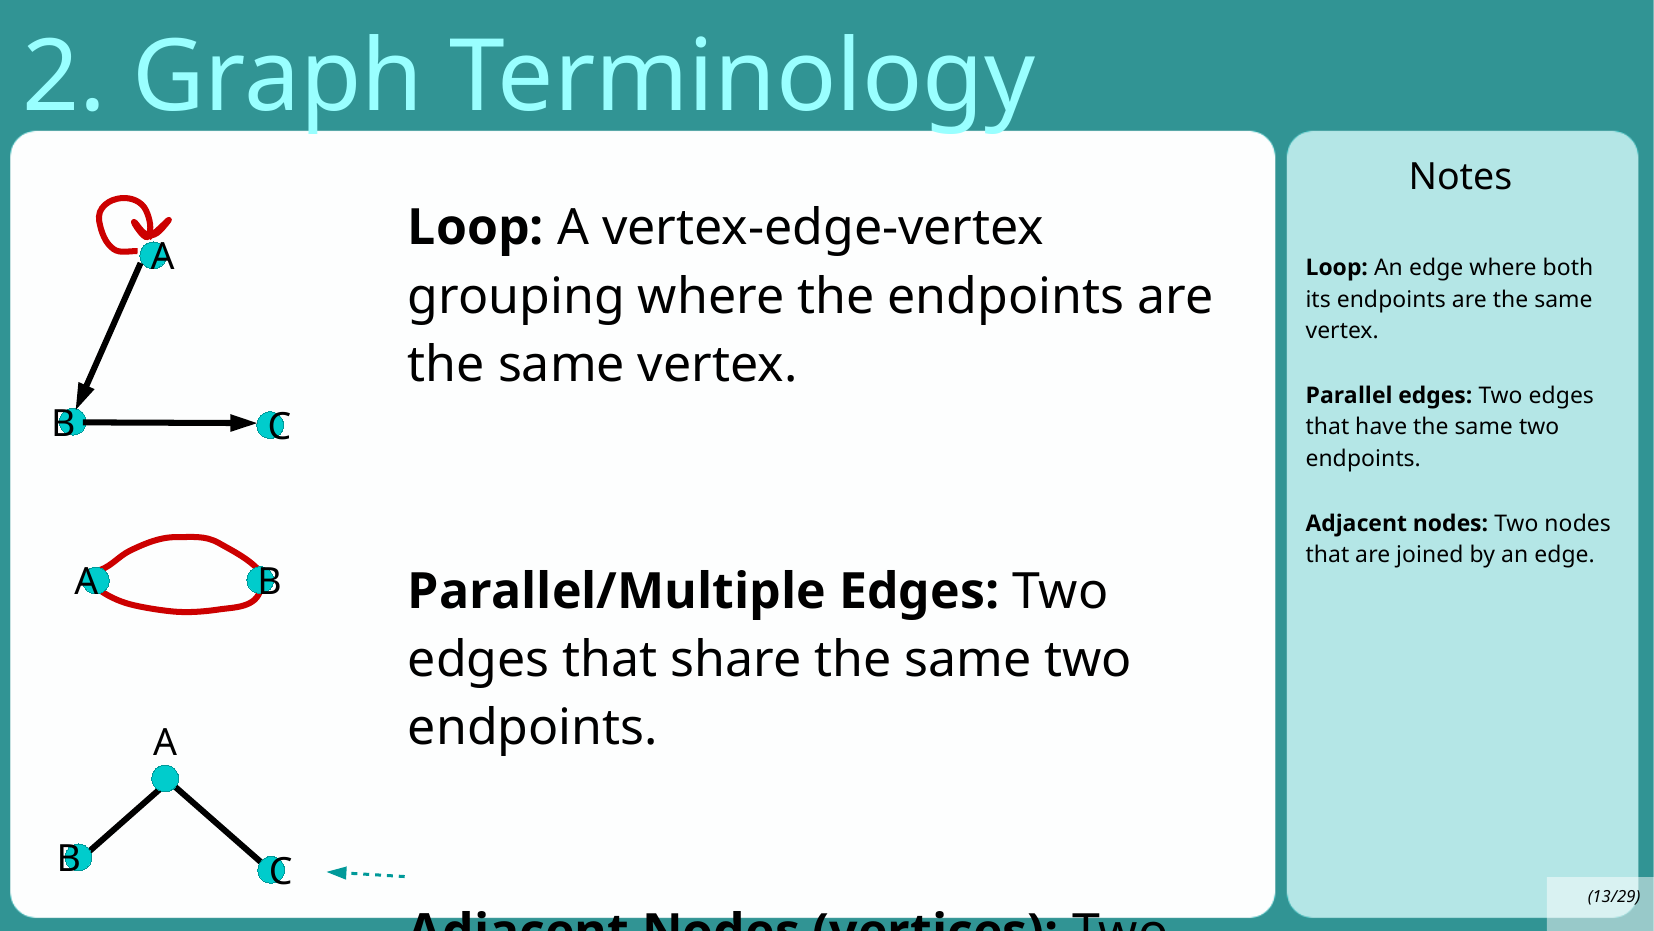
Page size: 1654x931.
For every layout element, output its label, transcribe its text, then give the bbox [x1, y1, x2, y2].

text_box B [66, 408, 86, 436]
text_box B [59, 423, 70, 433]
text_box A [82, 572, 90, 583]
text_box A [139, 241, 160, 269]
text_box C [274, 860, 285, 881]
picture [0, 0, 1654, 931]
text_box A [83, 586, 94, 594]
text_box A [88, 567, 110, 594]
picture [755, 927, 765, 931]
text_box A [154, 261, 166, 269]
text_box B [246, 566, 264, 594]
text_box B [65, 847, 74, 856]
text_box C [273, 415, 284, 436]
text_box Notes Loop: An edge where both its endpoints are the same vertex. Parallel edges: Two edges that have the same two endpoints. Adjacent nodes: Two nodes that are joined by an edge. [1290, 141, 1631, 661]
text_box A [158, 247, 166, 258]
text_box B [65, 858, 75, 868]
text_box C [256, 411, 276, 439]
text_box (<number>/29) [1546, 877, 1654, 931]
text_box B [73, 843, 92, 871]
text_box Loop: A vertex-edge-vertex grouping where the endpoints are the same vertex. Parallel/Multiple Edges: Two edges that share the same two endpoints. Adjacent Nodes (vertices): Two nodes that are joined by an edge. A and B are adjacent, and A and C are adjacent. [407, 191, 1244, 897]
text_box B [59, 412, 69, 421]
picture [1146, 925, 1160, 931]
picture [653, 923, 658, 931]
picture [421, 920, 428, 931]
text_box B [264, 581, 274, 591]
text_box A [151, 765, 179, 792]
picture [555, 927, 565, 931]
text_box C [257, 856, 278, 884]
picture [868, 927, 878, 931]
text_box B [264, 570, 274, 579]
picture [983, 927, 993, 931]
title 2. Graph Terminology [22, 13, 1511, 130]
